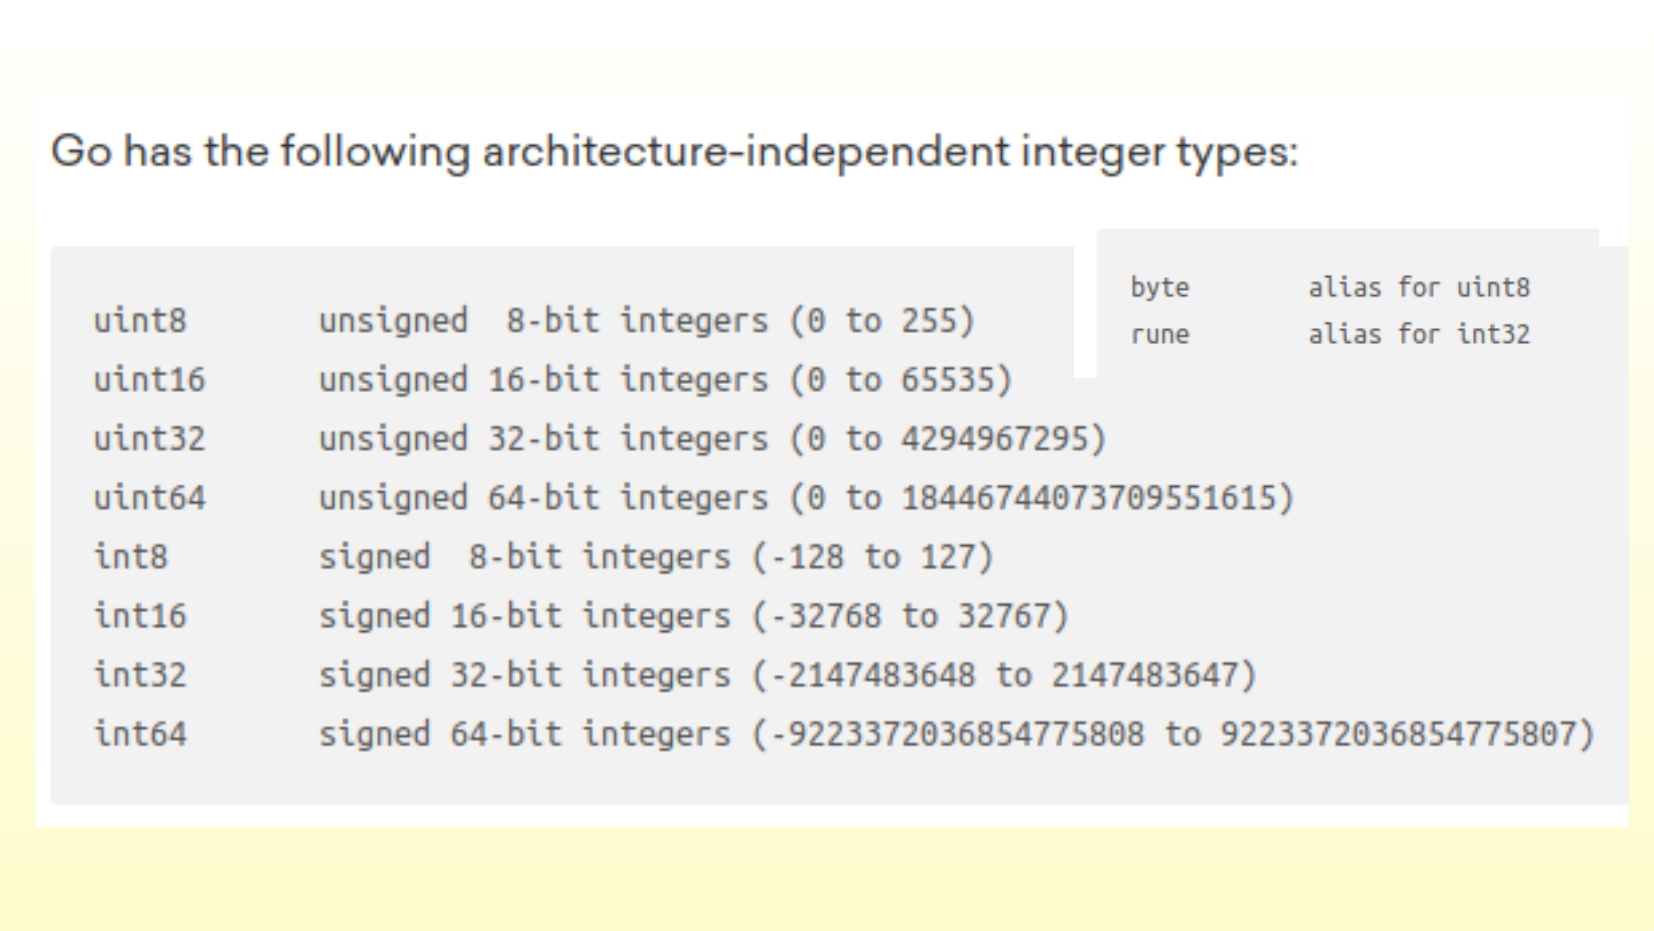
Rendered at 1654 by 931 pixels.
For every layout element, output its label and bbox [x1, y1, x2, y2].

picture [35, 94, 1629, 827]
